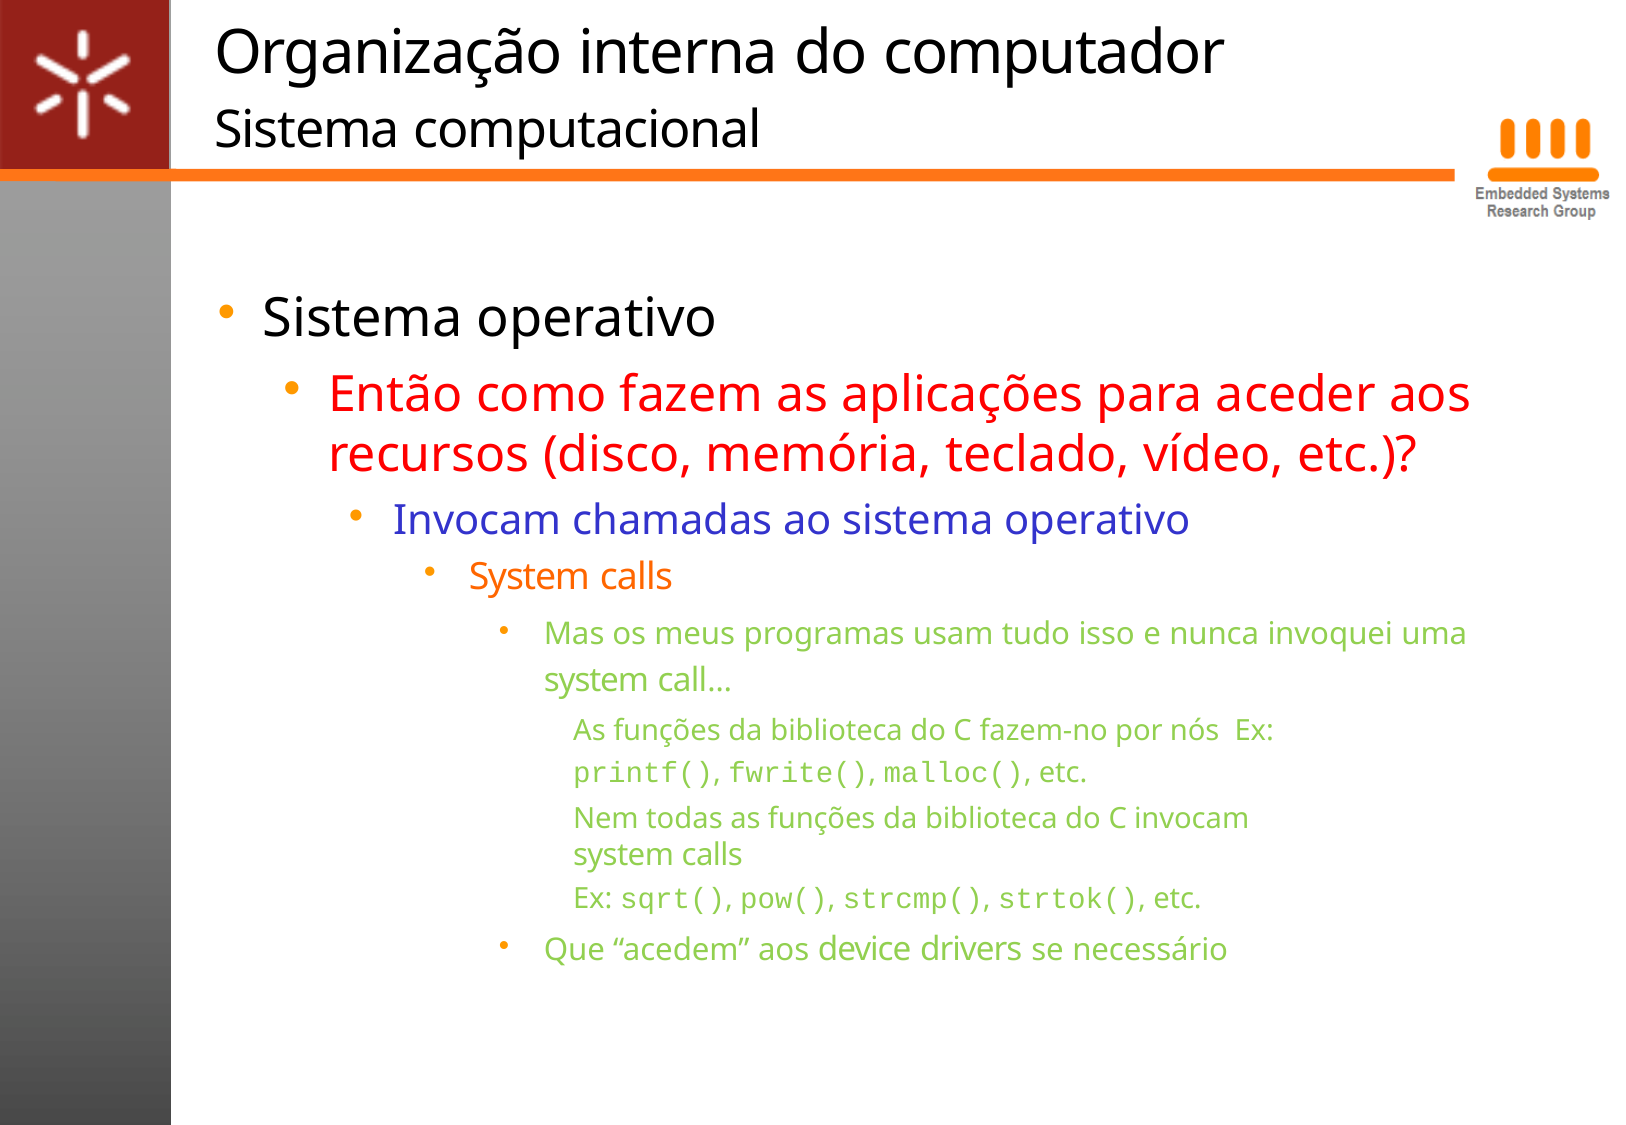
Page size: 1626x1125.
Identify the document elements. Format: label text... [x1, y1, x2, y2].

picture [0, 182, 171, 1125]
title Organização interna do computador Sistema computacional [212, 11, 1394, 230]
picture [1475, 118, 1610, 220]
text_box Sistema operativo Então como fazem as aplicações para aceder aos recursos (disco, memória, teclado, vídeo, etc.)? Invocam chamadas ao sistema operativo System calls Mas os meus programas usam tudo isso e nunca invoquei uma system call… As funções da biblioteca do C fazem-no por nós Ex: printf(), fwrite(), malloc(), etc. Nem todas as funções da biblioteca do C invocam system calls Ex: sqrt(), pow(), strcmp(), strtok(), etc. Que “acedem” aos device drivers se necessário [215, 264, 1595, 967]
picture [0, 0, 171, 169]
